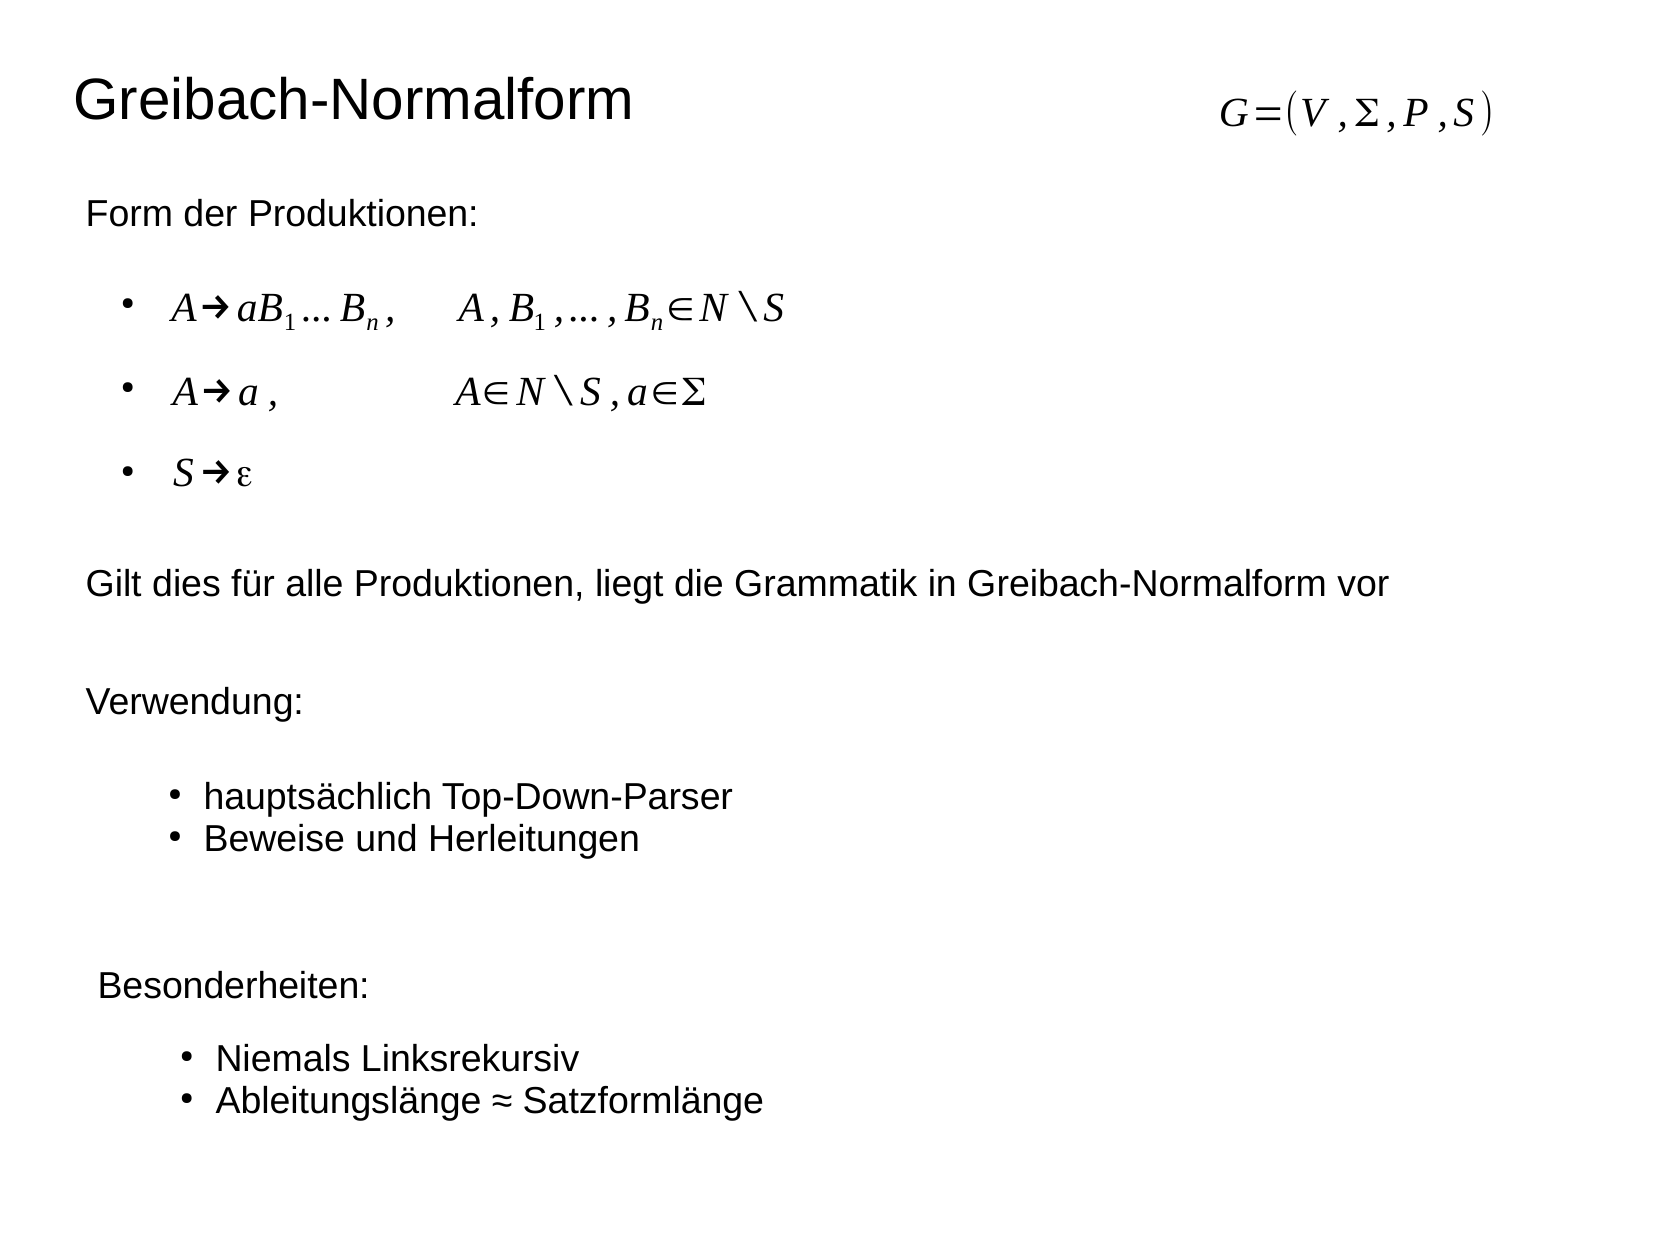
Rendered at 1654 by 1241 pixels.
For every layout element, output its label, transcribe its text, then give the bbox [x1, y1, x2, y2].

text_box Besonderheiten: [82, 956, 390, 1056]
chart [1212, 88, 1501, 139]
text_box [106, 276, 508, 544]
text_box Form der Produktionen: [70, 184, 780, 284]
chart [161, 283, 794, 337]
text_box Verwendung: [70, 673, 556, 731]
text_box Niemals Linksrekursiv Ableitungslänge ≈ Satzformlänge [165, 1029, 792, 1171]
text_box hauptsächlich Top-Down-Parser Beweise und Herleitungen [153, 767, 815, 867]
text_box Greibach-Normalform [59, 59, 1276, 139]
text_box Gilt dies für alle Produktionen, liegt die Grammatik in Greibach-Normalform vor [70, 555, 1430, 697]
chart [163, 367, 713, 415]
chart [165, 448, 260, 496]
